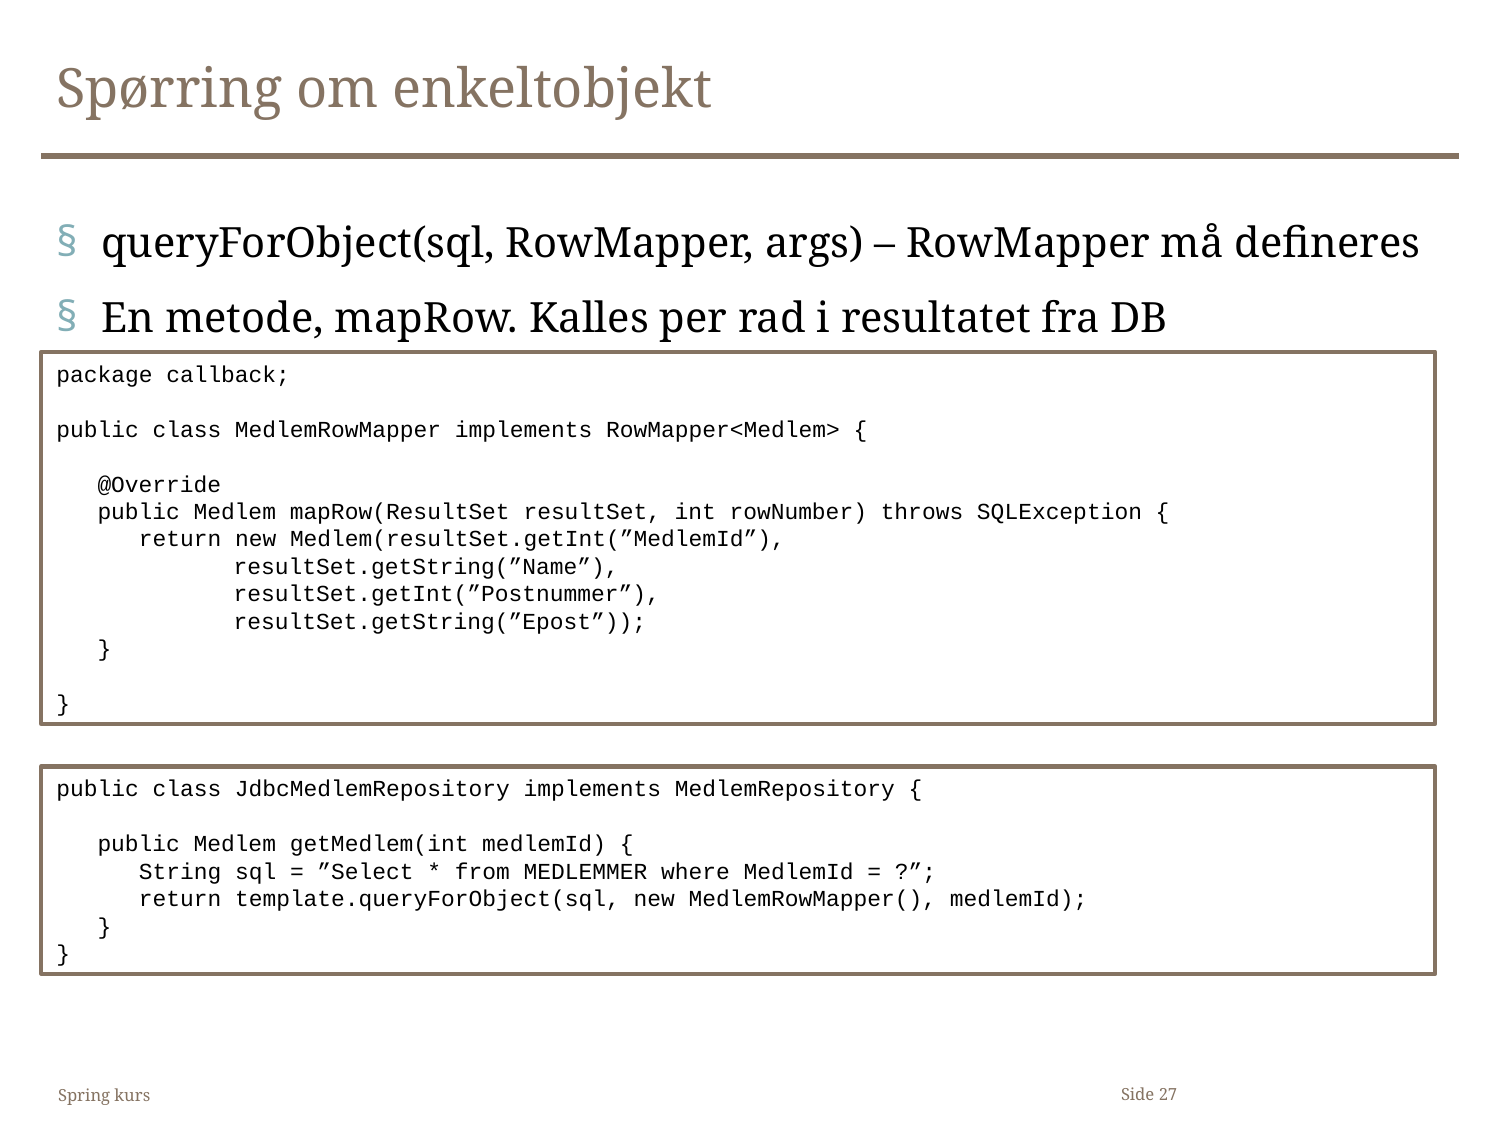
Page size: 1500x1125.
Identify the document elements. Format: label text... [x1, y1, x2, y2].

text_box Spring kurs [43, 1065, 751, 1125]
text_box package callback; public class MedlemRowMapper implements RowMapper<Medlem> { @Override public Medlem mapRow(ResultSet resultSet, int rowNumber) throws SQLException { return new Medlem(resultSet.getInt(”MedlemId”), resultSet.getString(”Name”), resultSet.getInt(”Postnummer”), resultSet.getString(”Epost”)); } } [41, 351, 1436, 724]
list queryForObject(sql, RowMapper, args) – RowMapper må defineres En metode, mapRow. Kalles per rad i resultatet fra DB [41, 208, 1455, 1005]
text_box public class JdbcMedlemRepository implements MedlemRepository { public Medlem getMedlem(int medlemId) { String sql = ”Select * from MEDLEMMER where MedlemId = ?”; return template.queryForObject(sql, new MedlemRowMapper(), medlemId); } } [41, 766, 1436, 974]
title Spørring om enkeltobjekt [40, 27, 1459, 146]
text_box Side <number> [1105, 1065, 1457, 1125]
